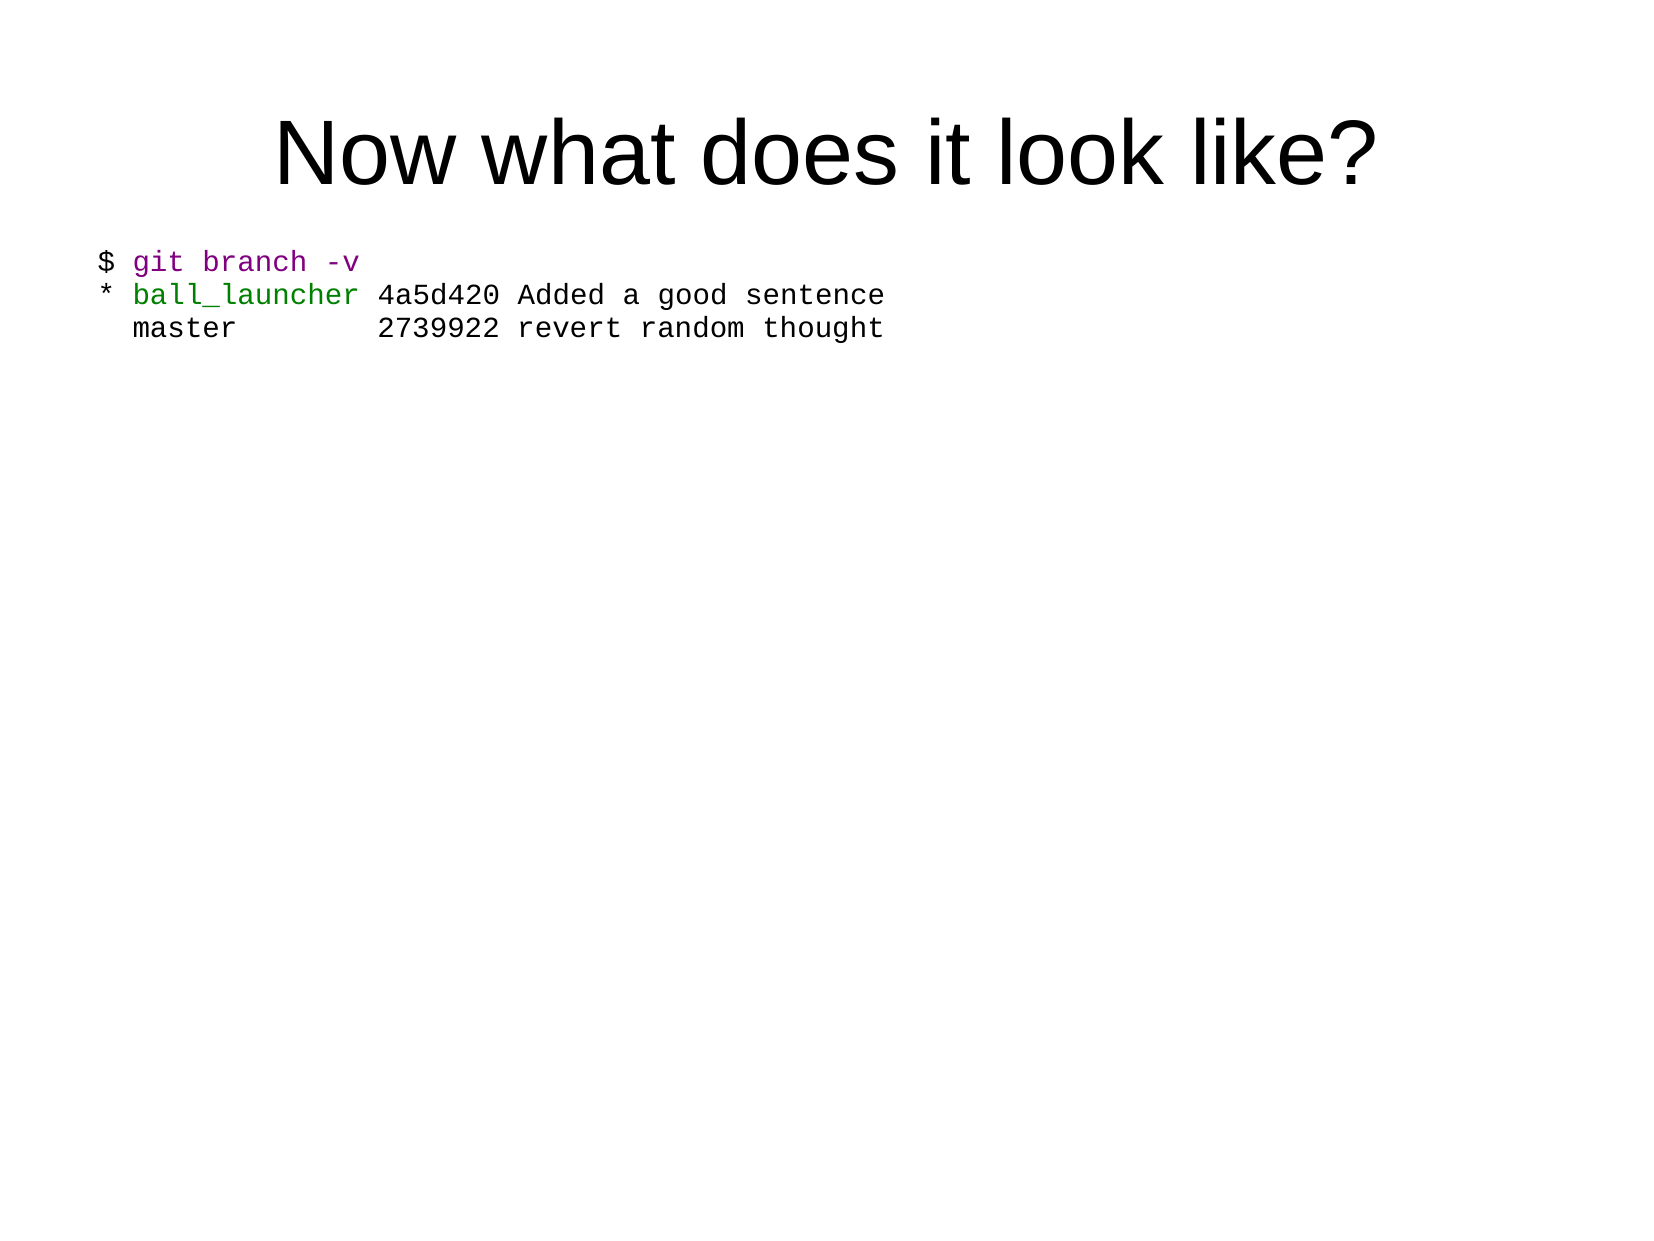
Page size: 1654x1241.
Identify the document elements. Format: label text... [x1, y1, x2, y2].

title Now what does it look like? [82, 49, 1571, 240]
text_box $ git branch -v * ball_launcher 4a5d420 Added a good sentence master 2739922 revert random thought [82, 240, 1613, 1186]
